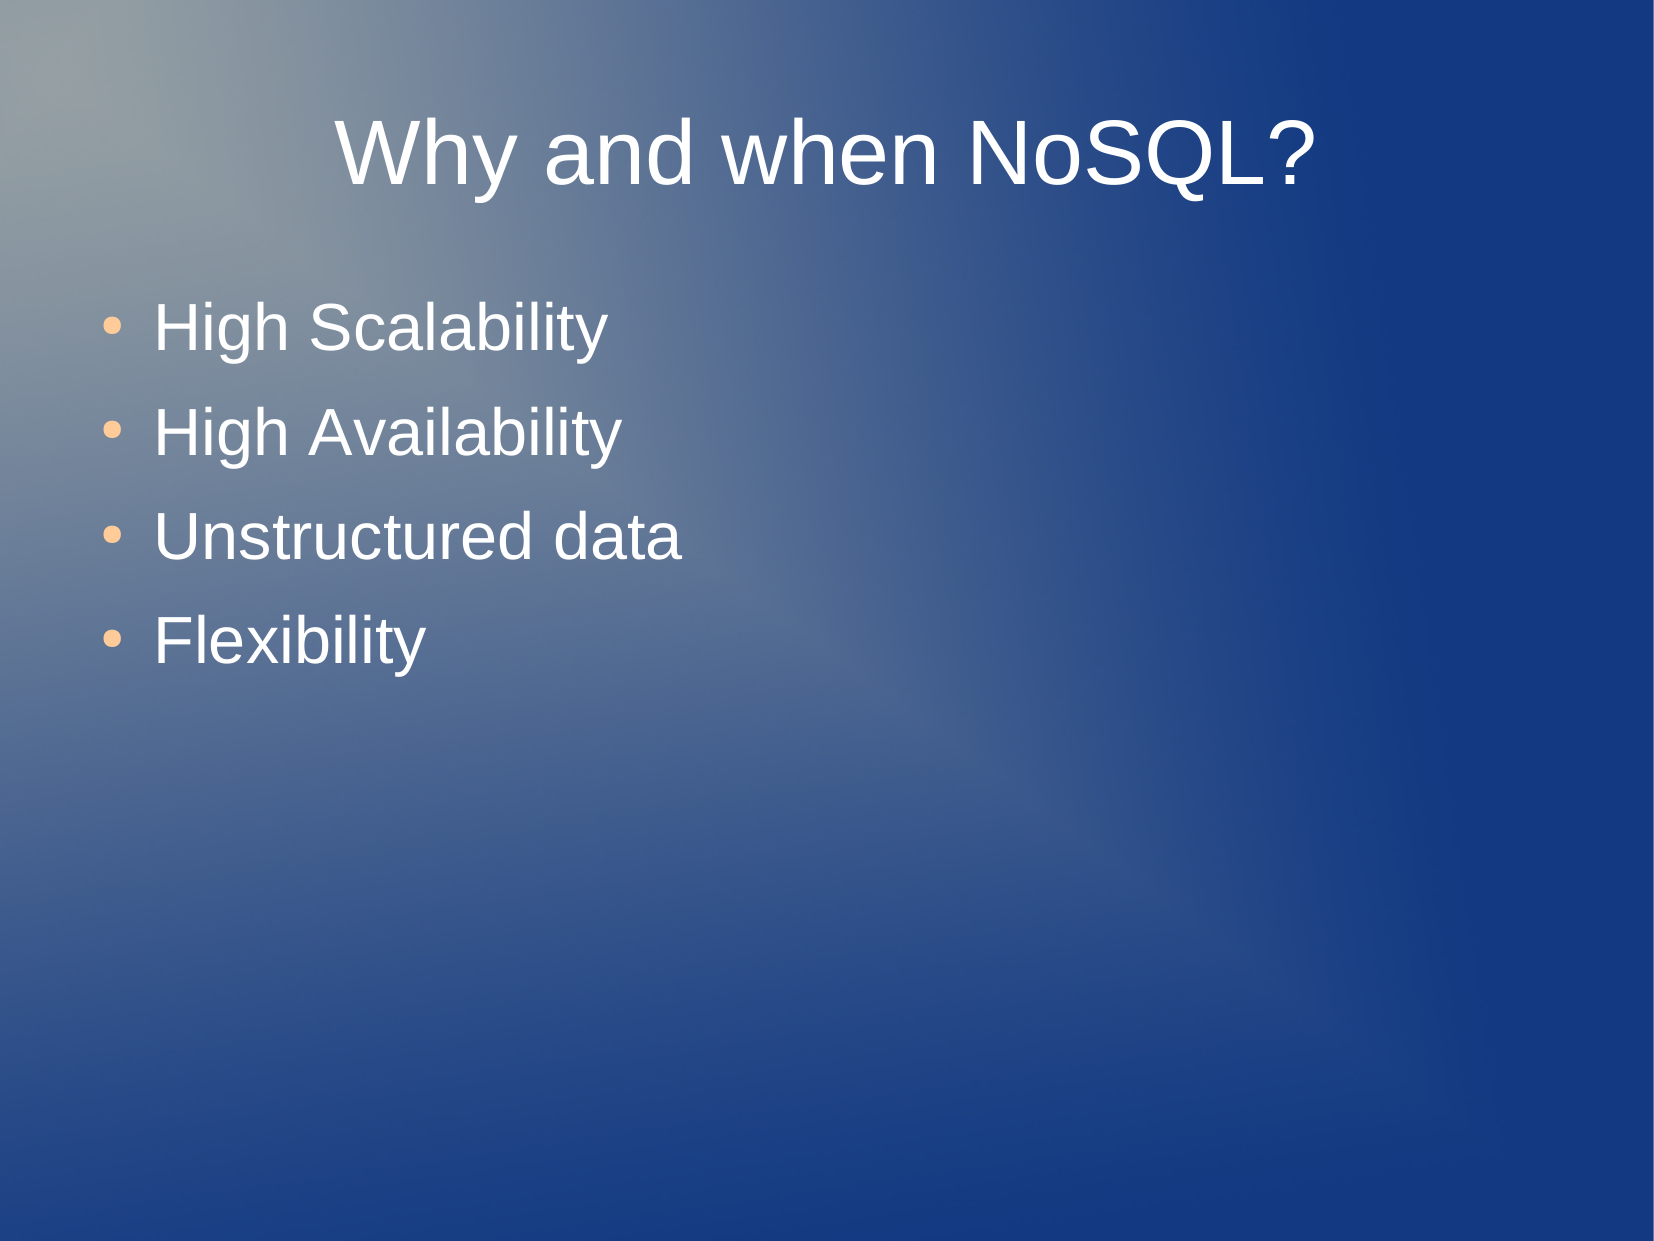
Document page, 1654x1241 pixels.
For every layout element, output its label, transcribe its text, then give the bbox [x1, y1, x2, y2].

list High Scalability High Availability Unstructured data Flexibility [82, 290, 1571, 1109]
picture [0, 0, 1654, 1241]
title Why and when NoSQL? [82, 49, 1571, 257]
